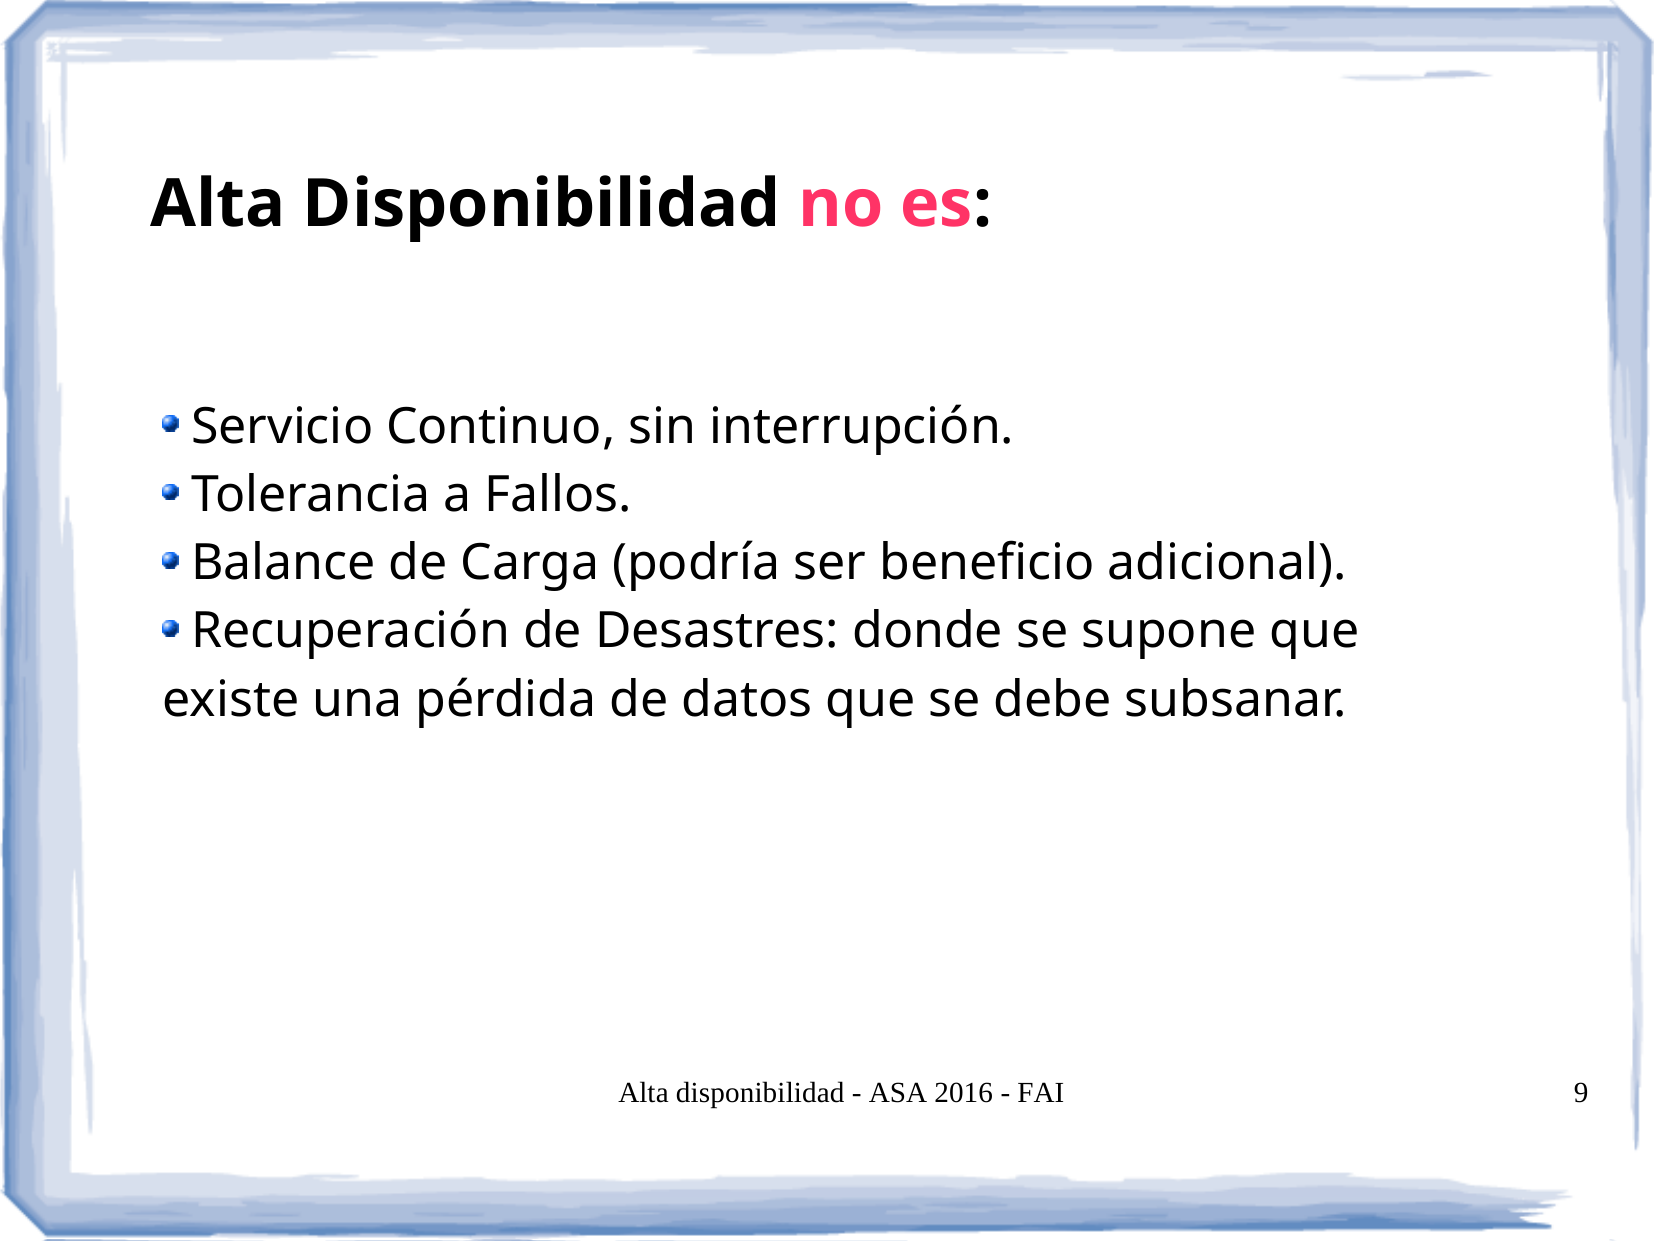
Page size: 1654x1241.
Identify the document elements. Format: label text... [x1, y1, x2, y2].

picture [0, 0, 1654, 1241]
text_box Servicio Continuo, sin interrupción. Tolerancia a Fallos. Balance de Carga (podría ser beneficio adicional). Recuperación de Desastres: donde se supone que existe una pérdida de datos que se debe subsanar. [147, 382, 1506, 788]
text_box Alta Disponibilidad no es: [135, 147, 1003, 250]
